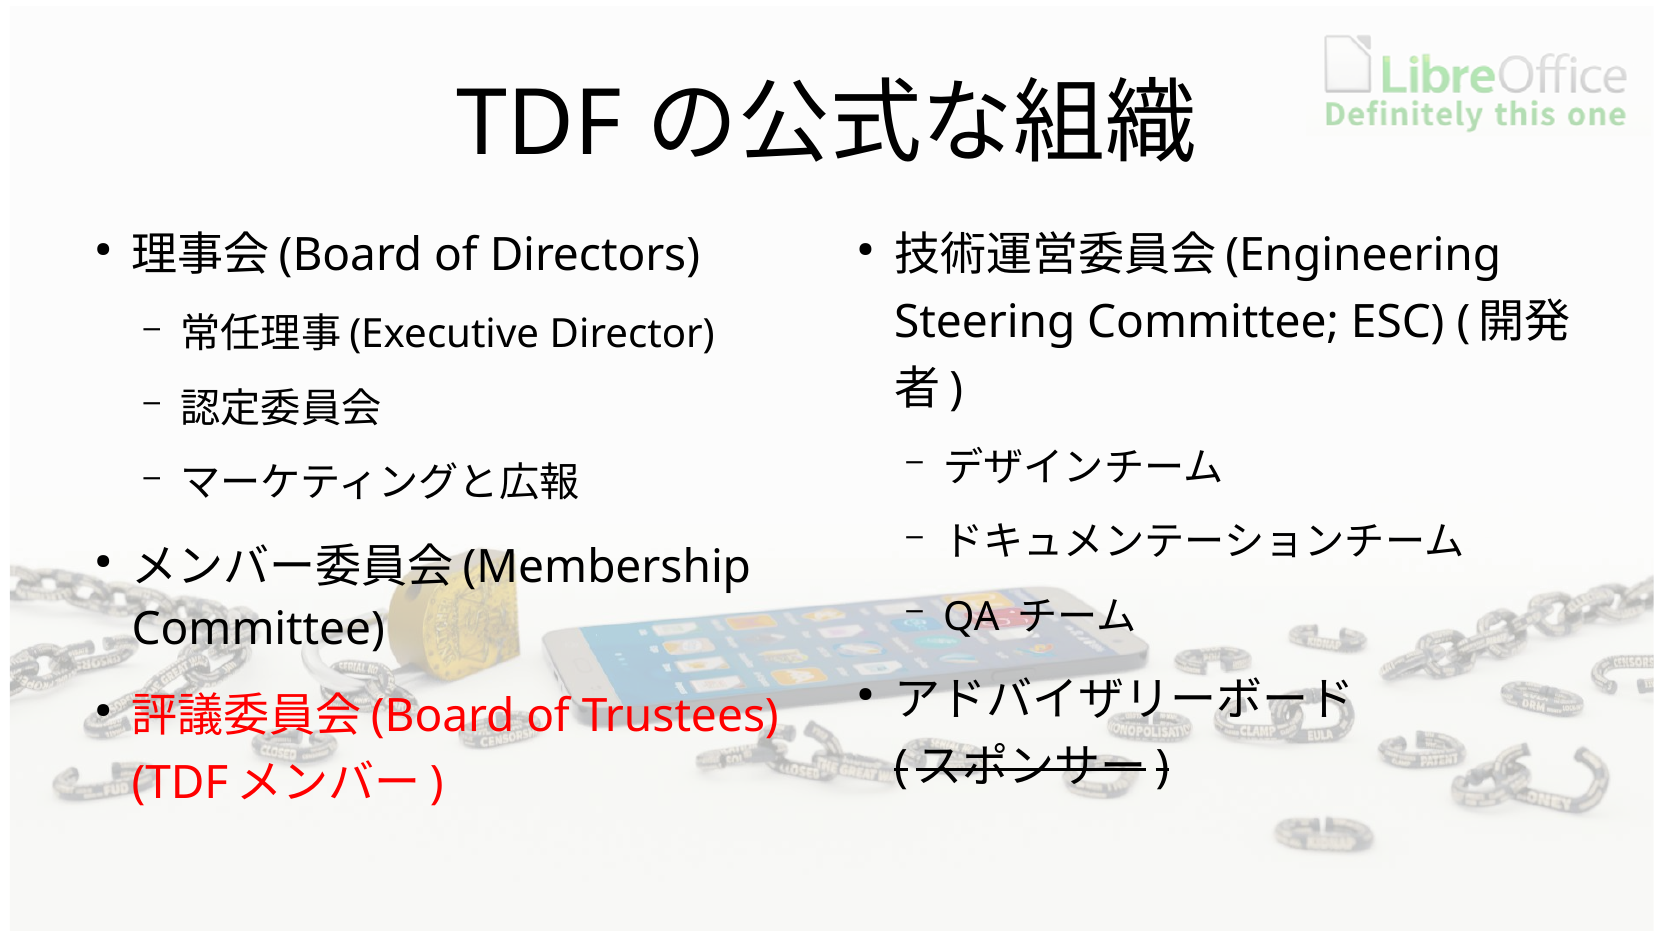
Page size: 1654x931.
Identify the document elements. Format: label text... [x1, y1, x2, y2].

picture [9, 6, 1654, 931]
list 技術運営委員会(Engineering Steering Committee; ESC) (開発者) デザインチーム ドキュメンテーションチーム QA チーム アドバイザリーボード (スポンサー) [845, 217, 1572, 804]
list 理事会(Board of Directors) 常任理事(Executive Director) 認定委員会 マーケティングと広報 メンバー委員会(Membership Committee) 評議委員会(Board of Trustees) (TDFメンバー) [82, 217, 809, 815]
title TDFの公式な組織 [82, 37, 1571, 193]
